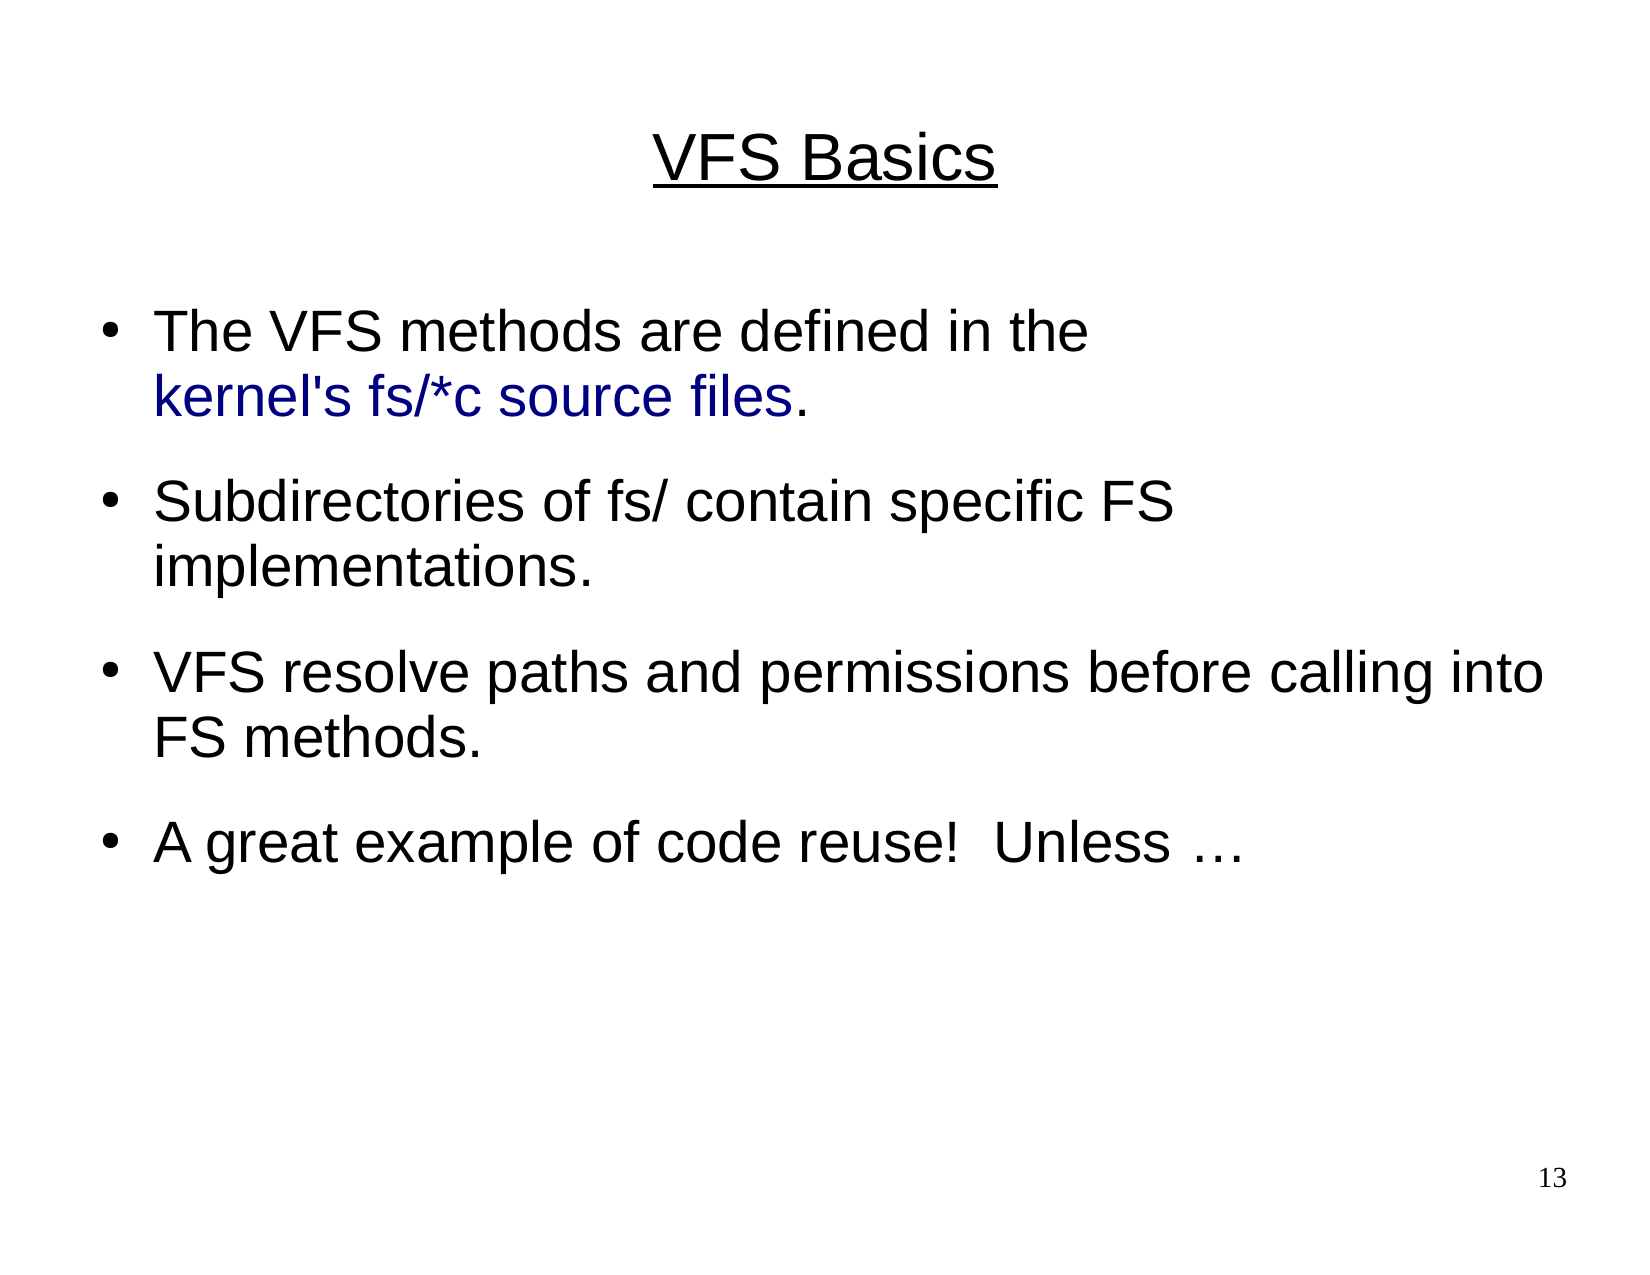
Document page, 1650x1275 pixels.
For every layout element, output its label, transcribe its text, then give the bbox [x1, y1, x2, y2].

list The VFS methods are defined in the kernel's fs/*c source files. Subdirectories of fs/ contain specific FS implementations. VFS resolve paths and permissions before calling into FS methods. A great example of code reuse! Unless … [82, 298, 1568, 1038]
title VFS Basics [82, 50, 1568, 264]
